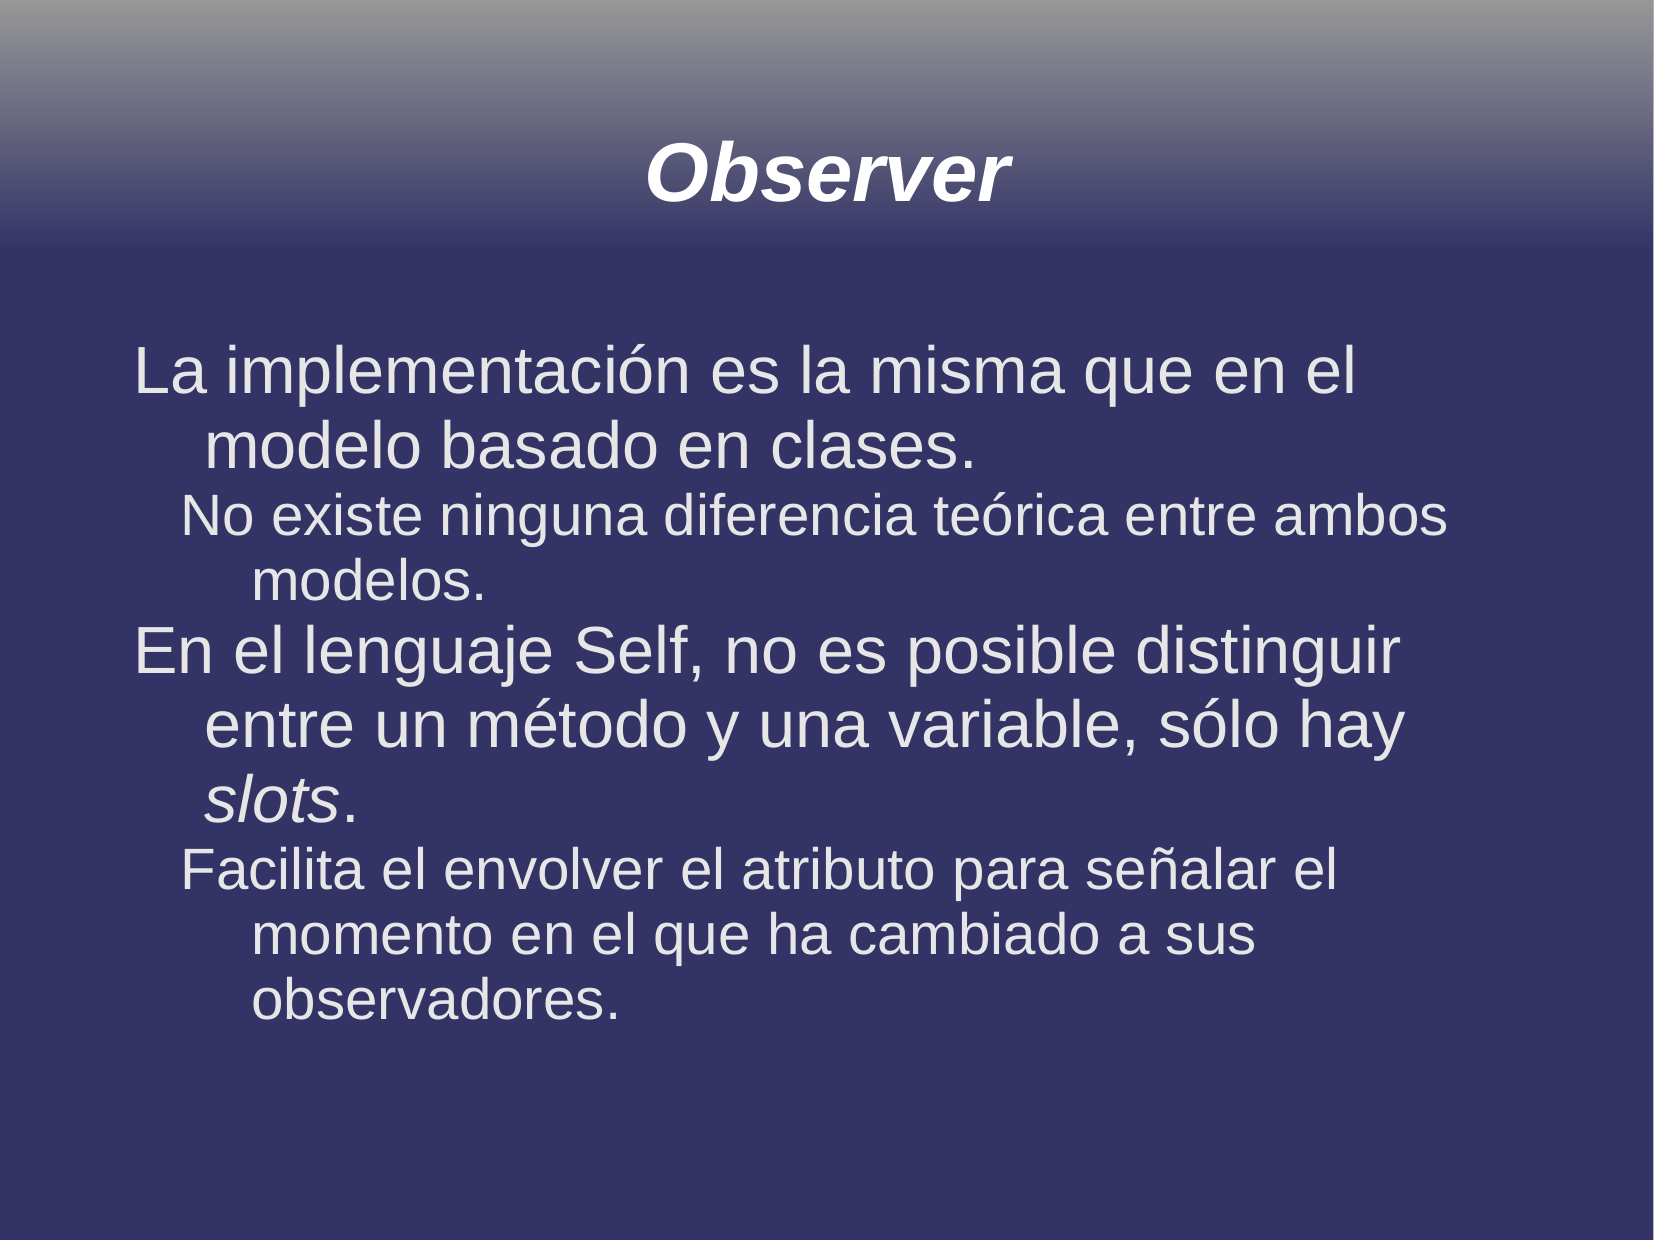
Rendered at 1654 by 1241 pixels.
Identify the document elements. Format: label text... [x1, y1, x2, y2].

title Observer [121, 101, 1534, 244]
list La implementación es la misma que en el modelo basado en clases. No existe ninguna diferencia teórica entre ambos modelos. En el lenguaje Self, no es posible distinguir entre un método y una variable, sólo hay slots. Facilita el envolver el atributo para señalar el momento en el que ha cambiado a sus observadores. [121, 333, 1534, 1031]
